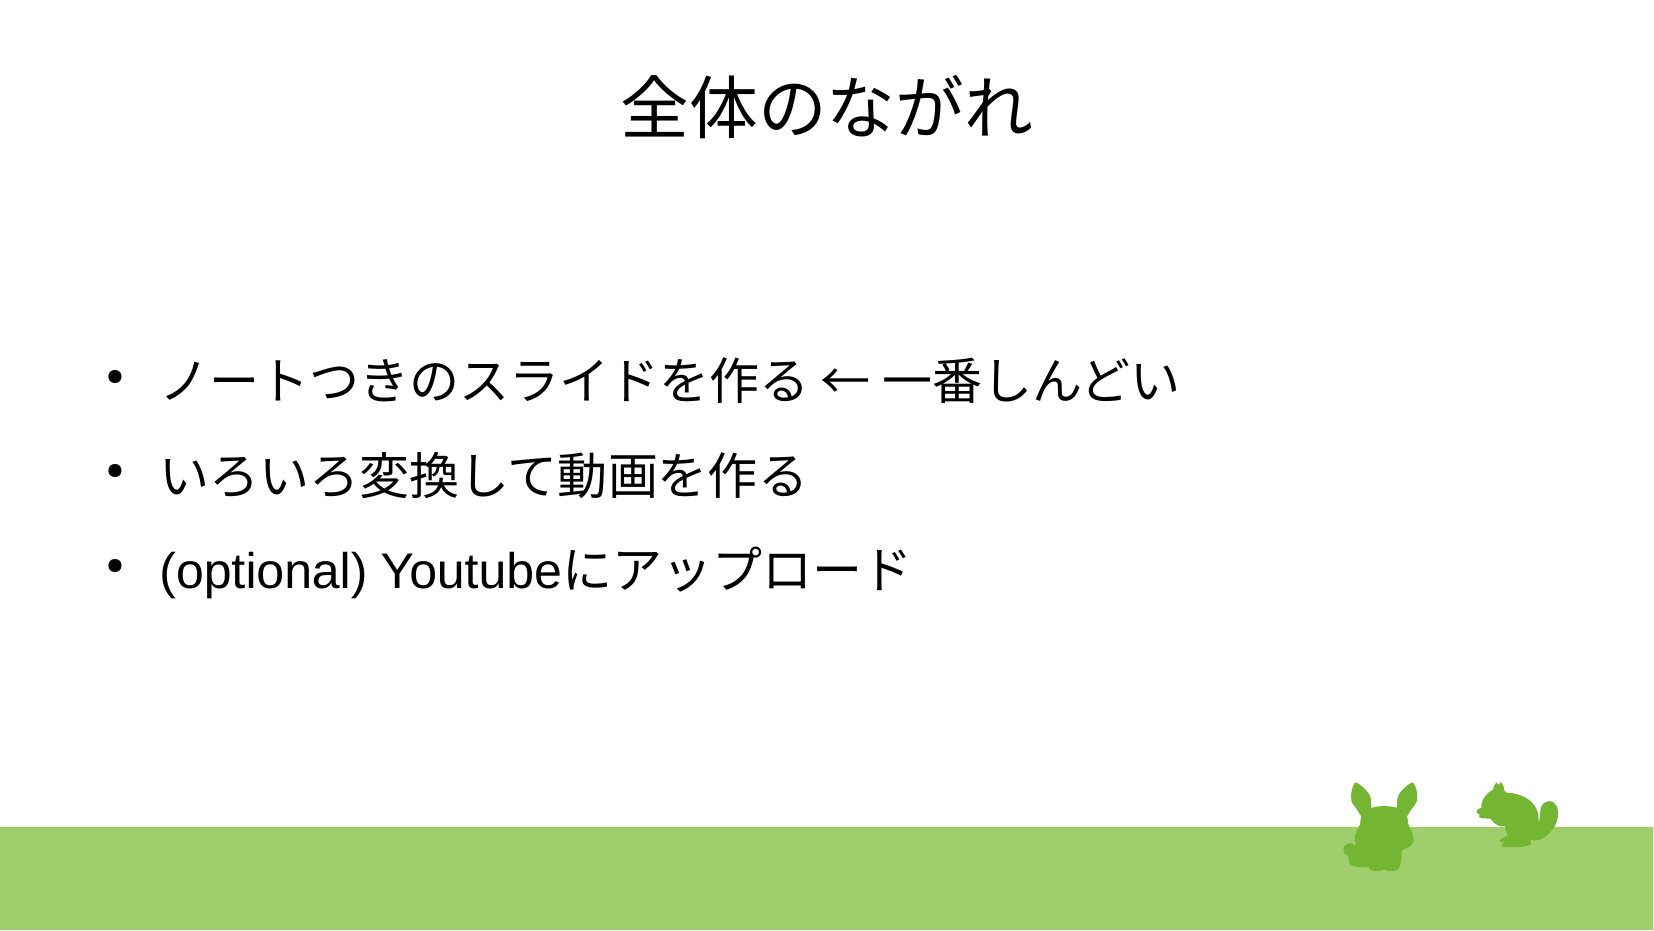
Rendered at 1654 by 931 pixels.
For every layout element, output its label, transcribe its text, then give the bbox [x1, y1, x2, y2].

title 全体のながれ [88, 29, 1565, 178]
list ノートつきのスライドを作る ← 一番しんどい いろいろ変換して動画を作る (optional) Youtubeにアップロード [88, 206, 1565, 739]
